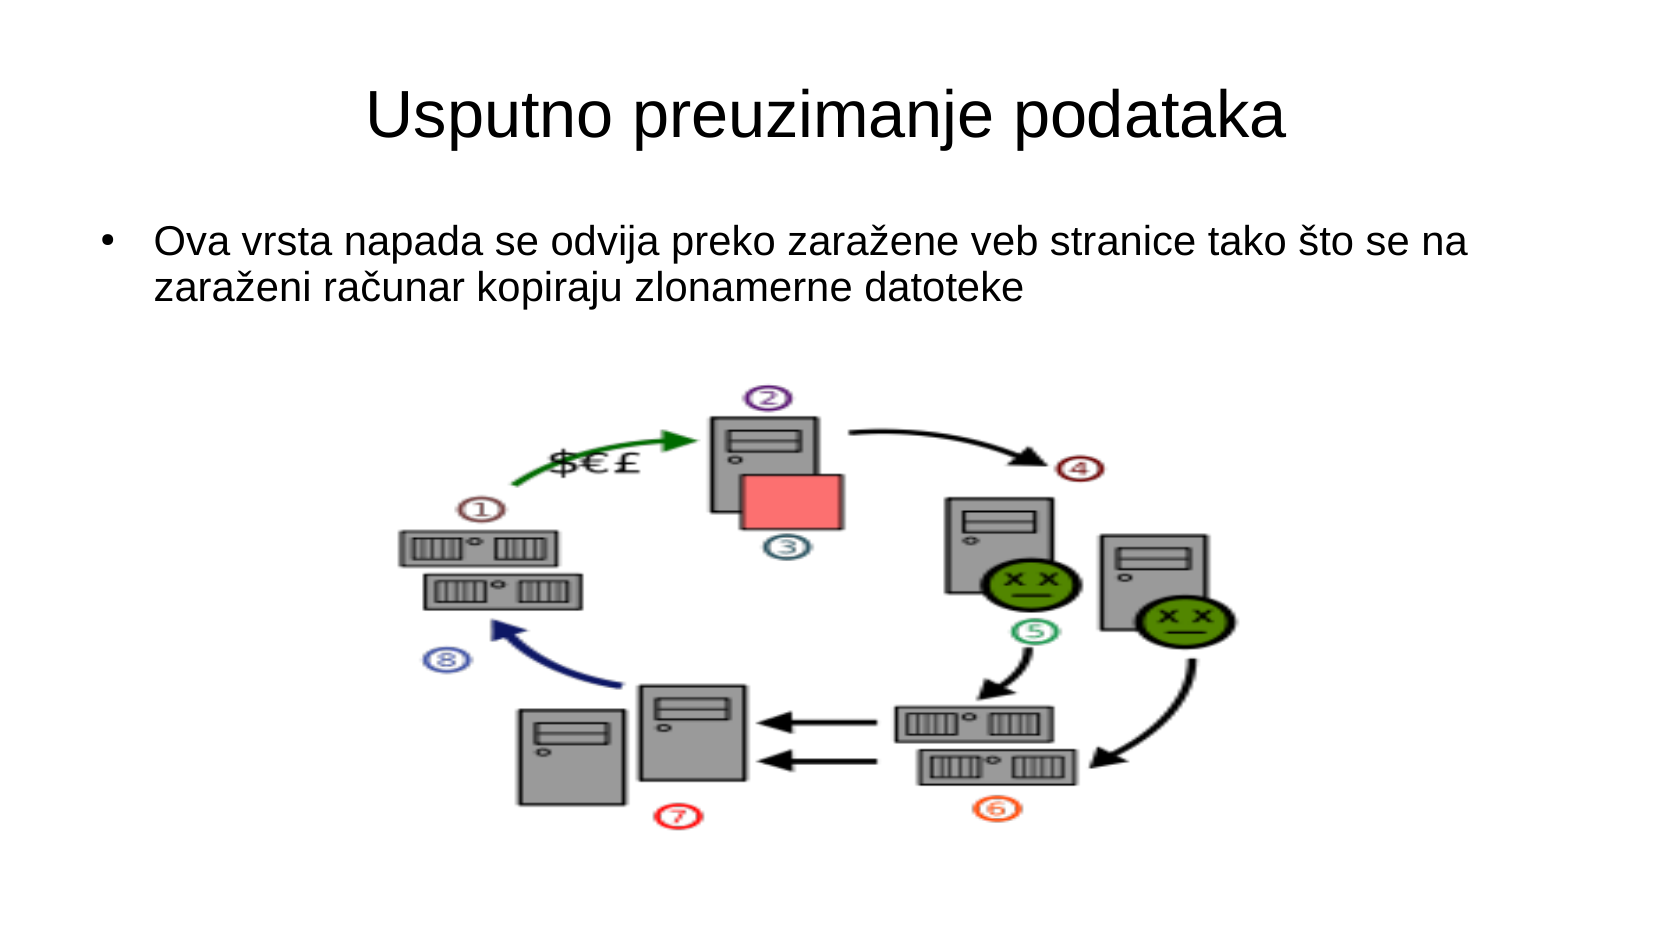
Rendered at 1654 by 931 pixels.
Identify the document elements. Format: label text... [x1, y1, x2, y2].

list Ova vrsta napada se odvija preko zaražene veb stranice tako što se na zaraženi računar kopiraju zlonamerne datoteke [82, 217, 1571, 758]
picture [375, 359, 1261, 841]
title Usputno preuzimanje podataka [82, 37, 1571, 193]
